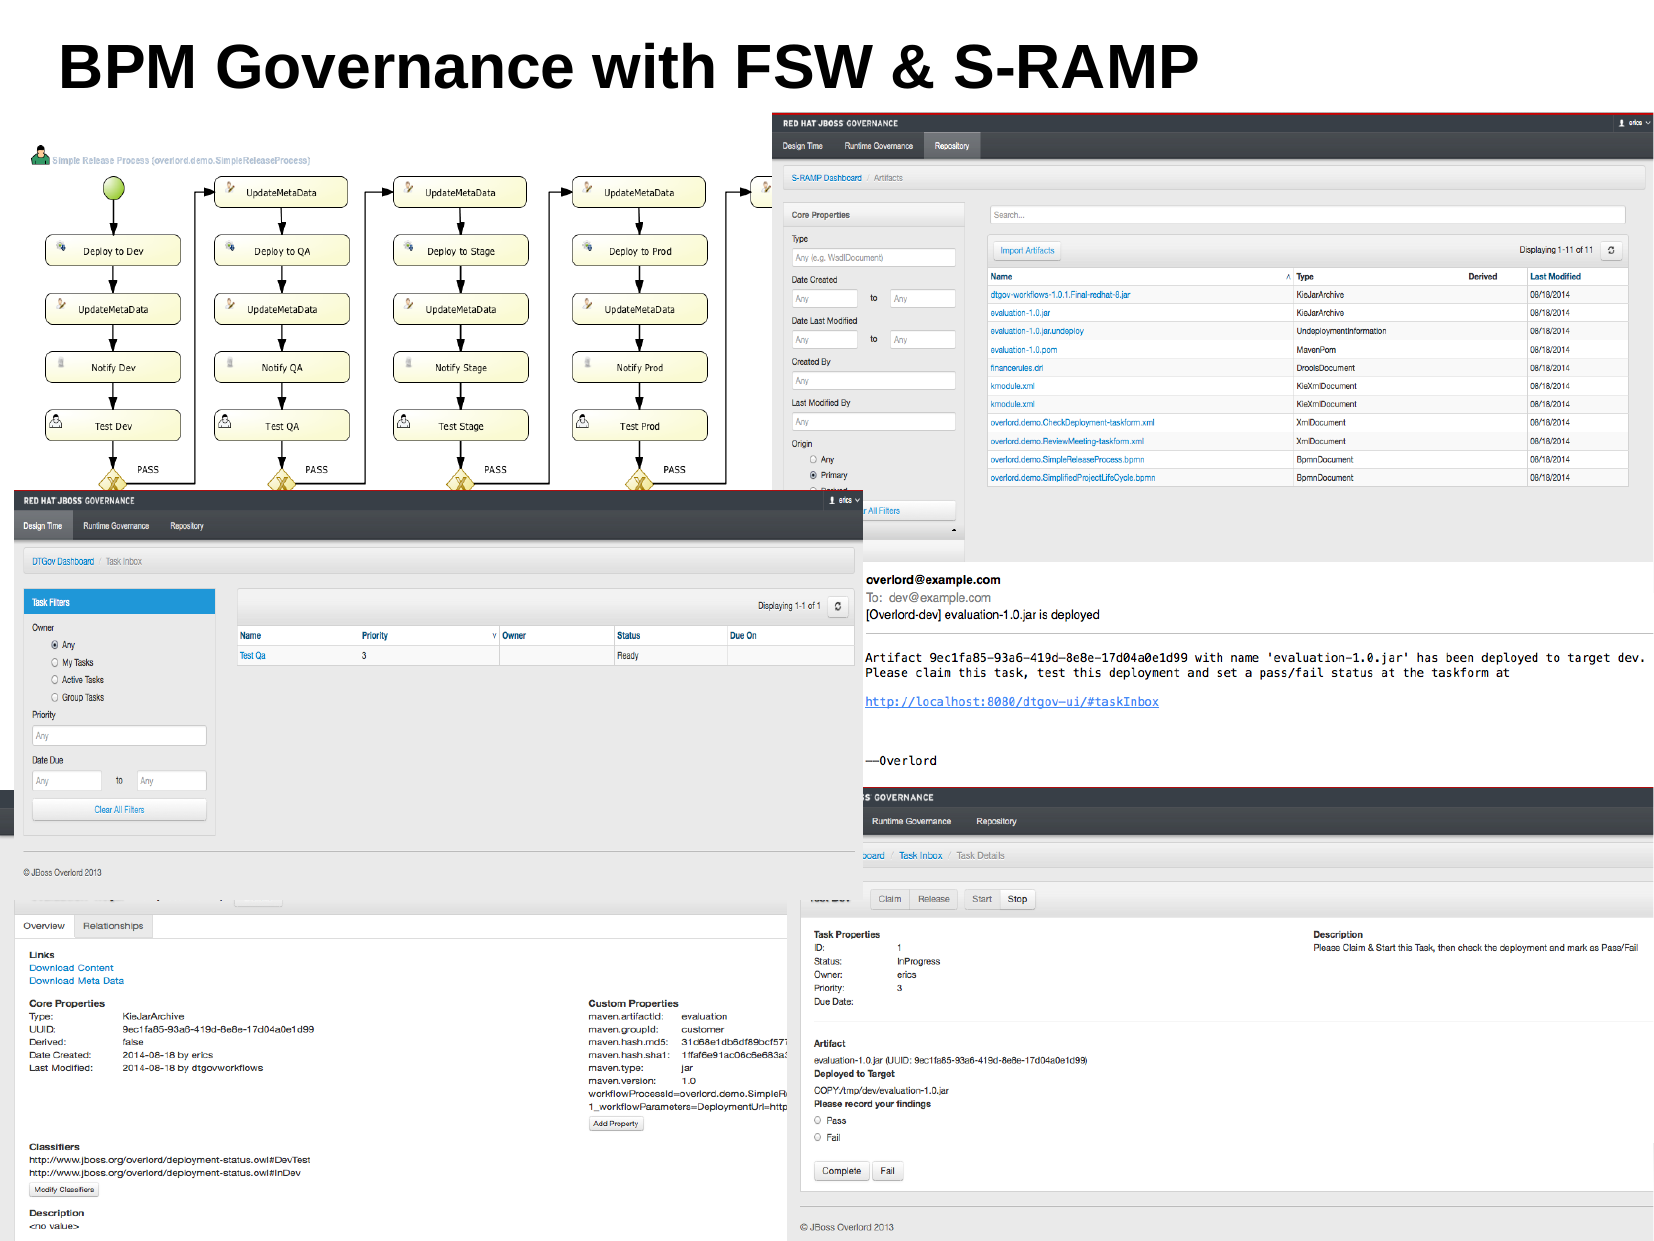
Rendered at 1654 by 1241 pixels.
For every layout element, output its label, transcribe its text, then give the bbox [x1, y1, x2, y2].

title BPM Governance with FSW & S-RAMP [59, 0, 1589, 150]
picture [0, 112, 1654, 1241]
